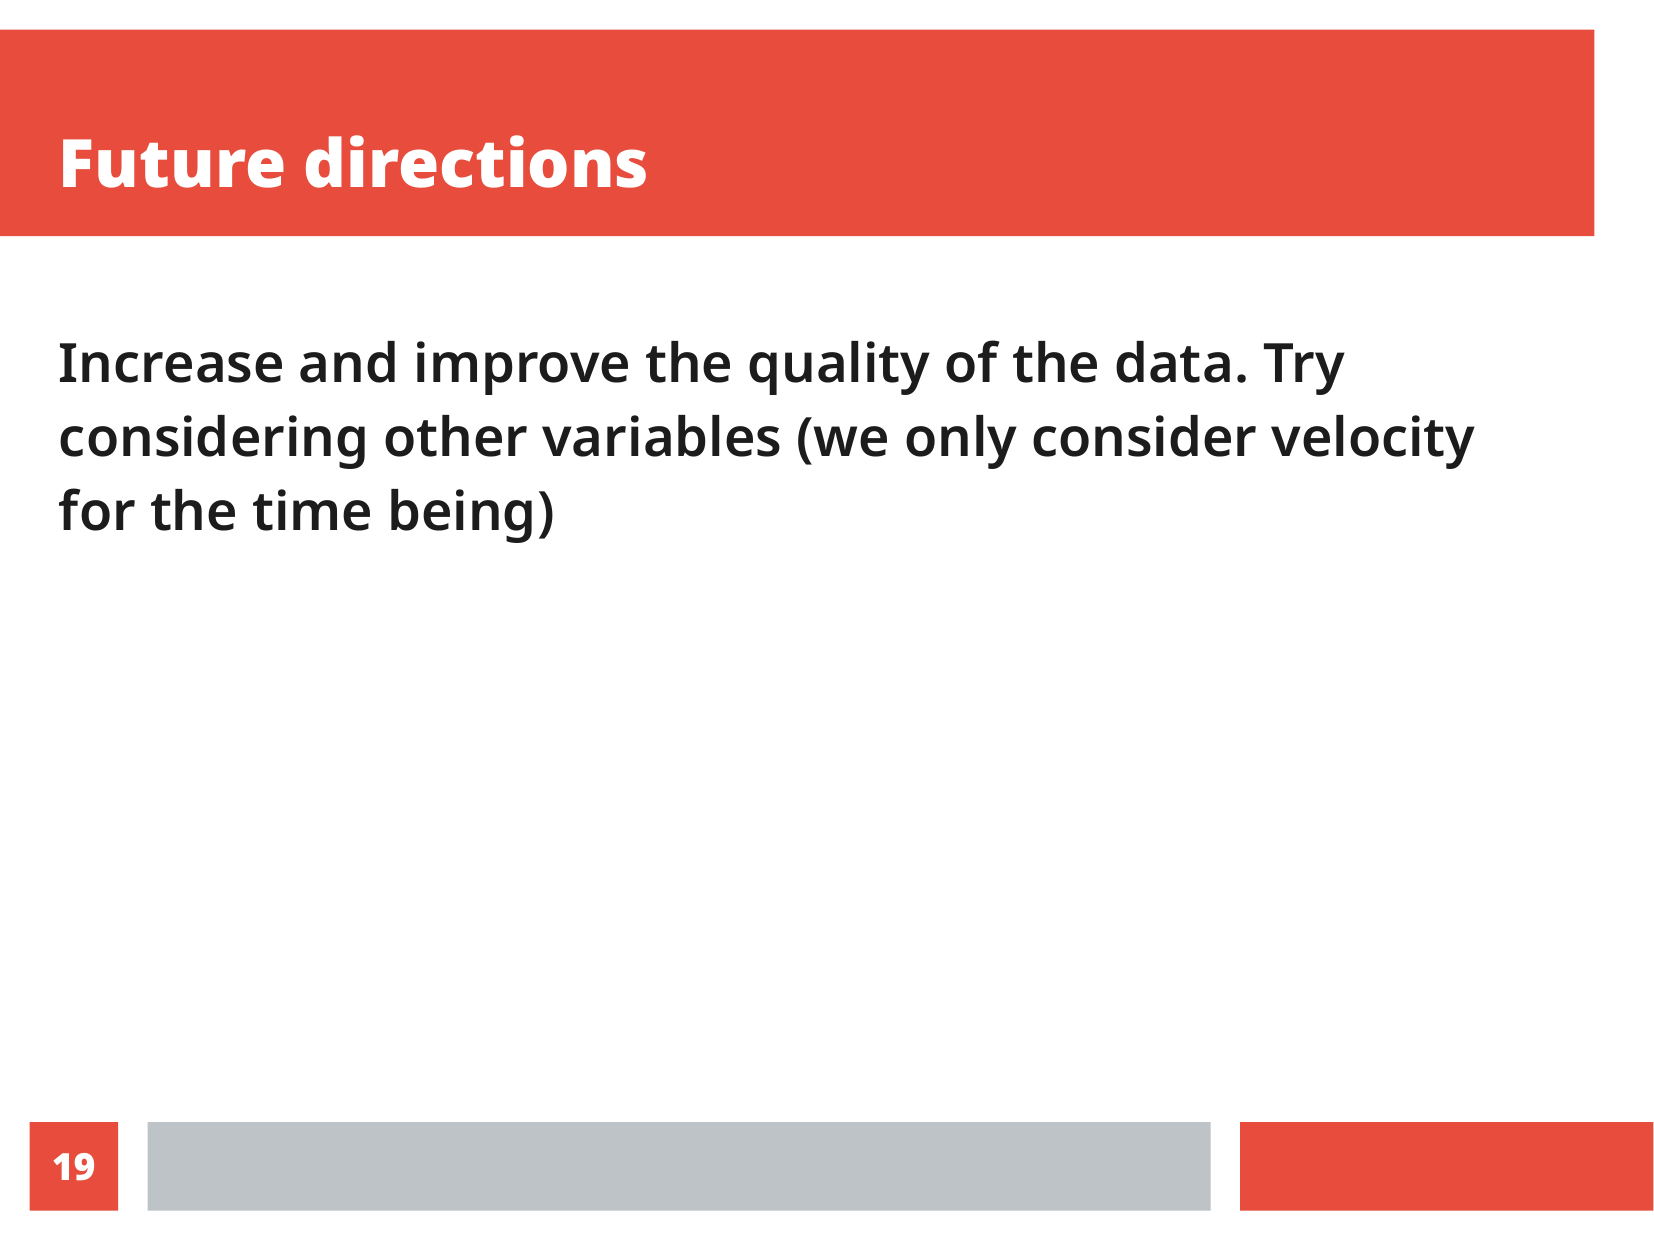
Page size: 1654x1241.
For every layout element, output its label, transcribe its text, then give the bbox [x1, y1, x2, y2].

list Increase and improve the quality of the data. Try considering other variables (we only consider velocity for the time being) [59, 324, 1565, 1093]
title Future directions [59, 59, 1595, 207]
